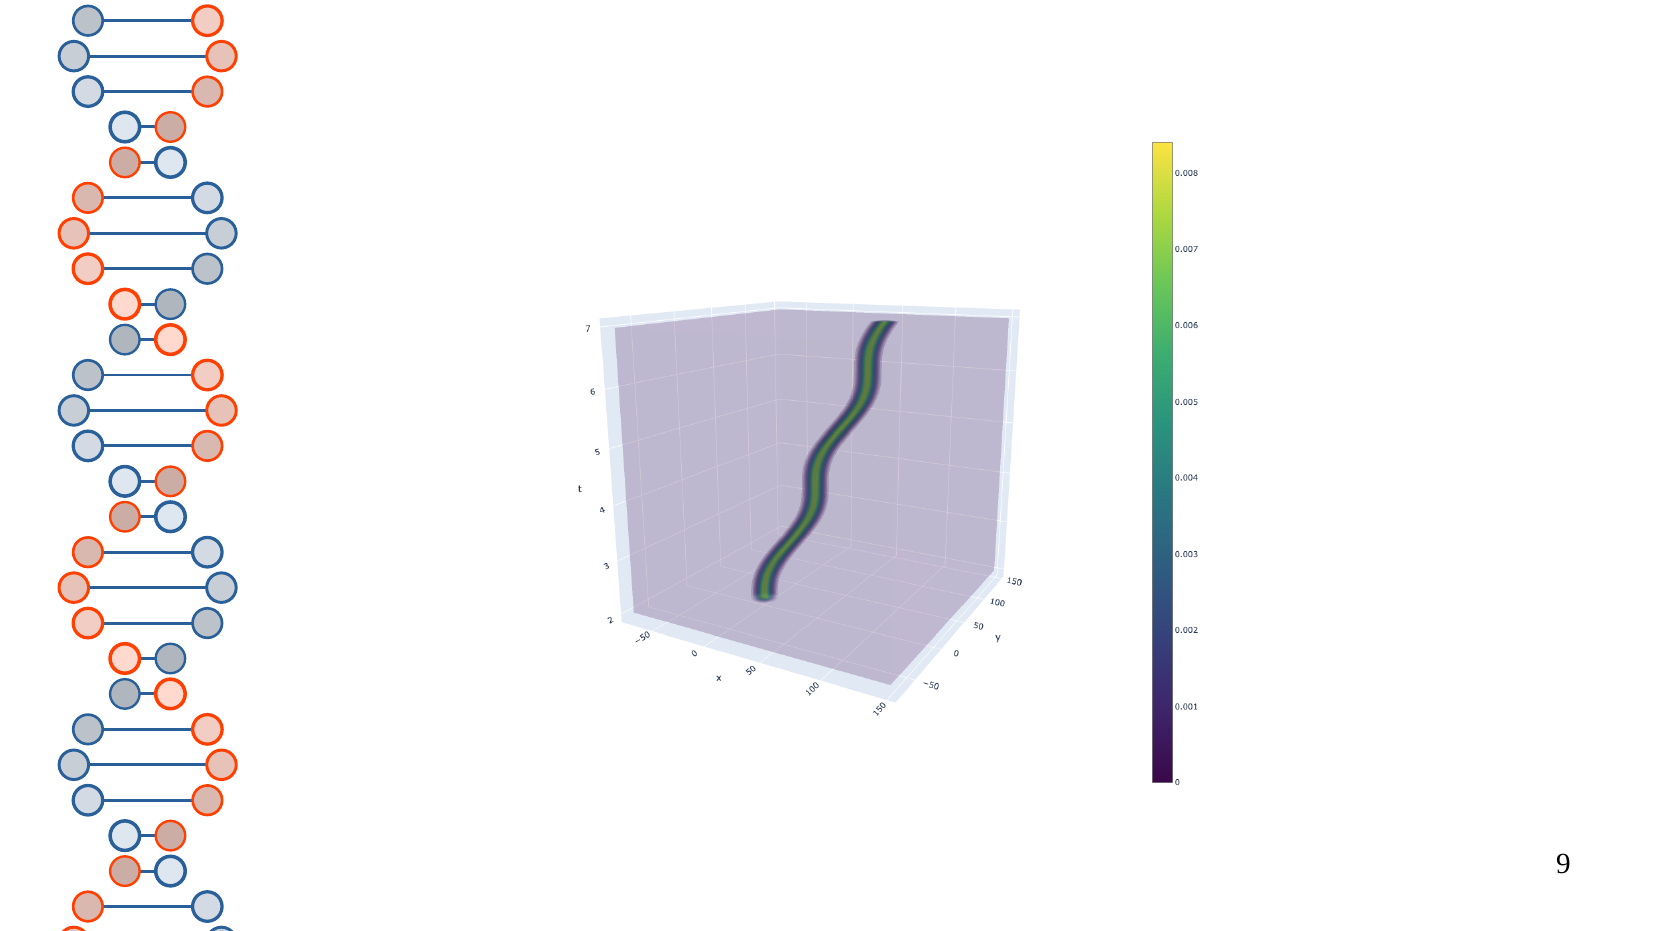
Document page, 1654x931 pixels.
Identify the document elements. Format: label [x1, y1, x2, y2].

picture [542, 128, 1201, 787]
